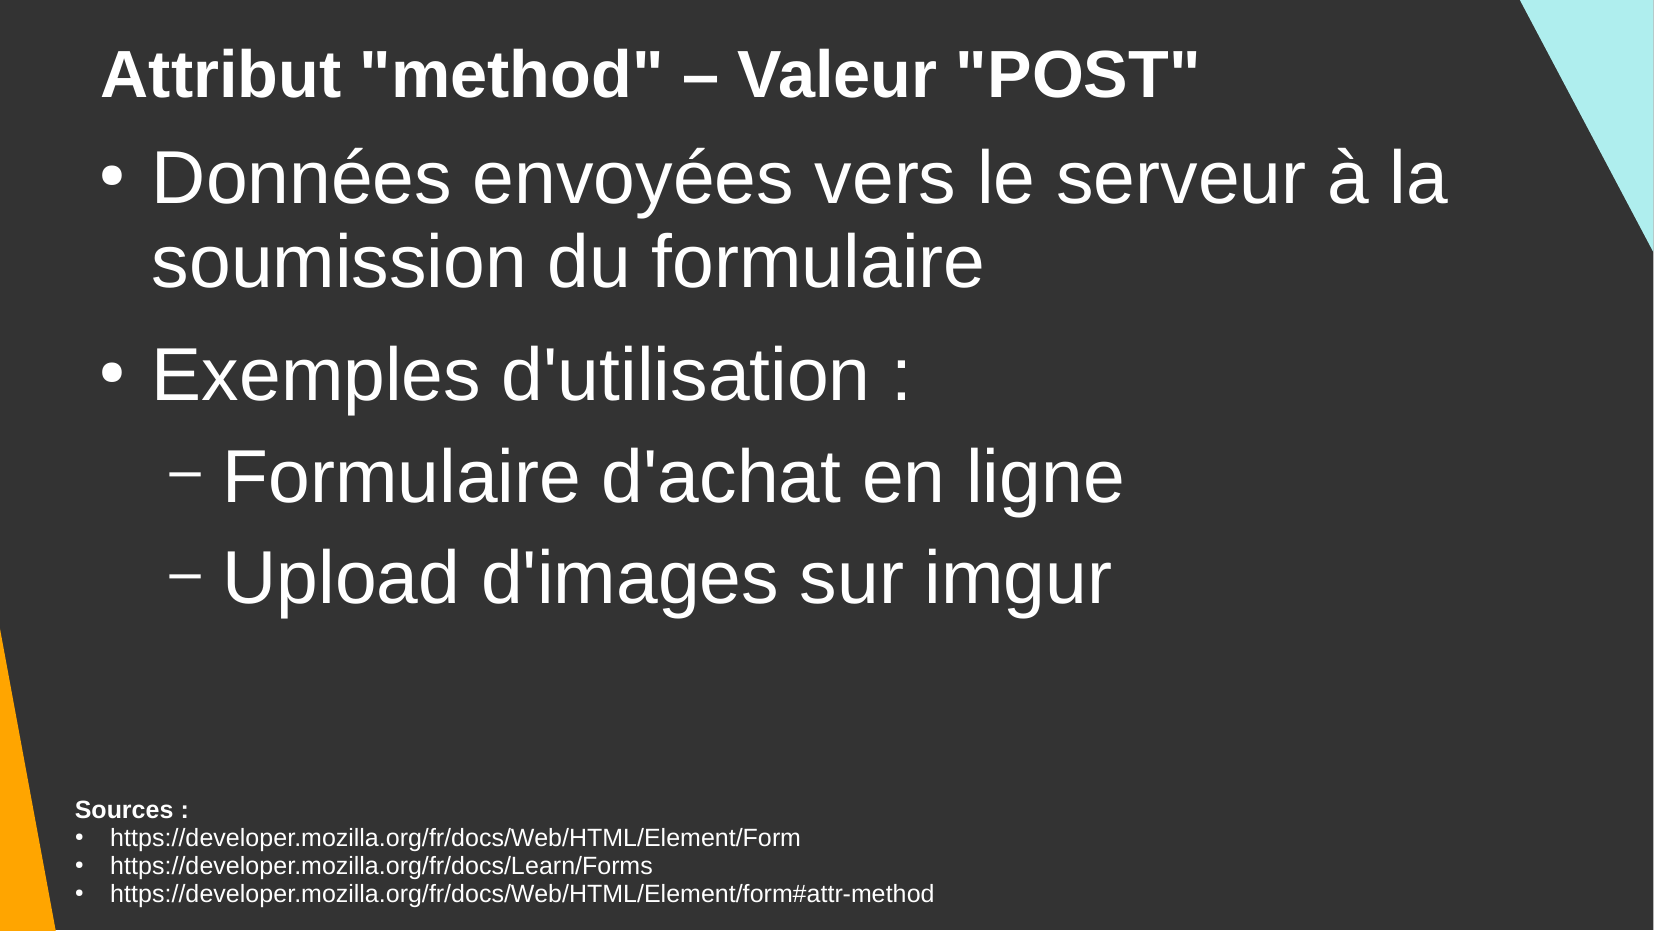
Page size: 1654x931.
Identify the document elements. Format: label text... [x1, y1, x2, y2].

title Attribut "method" – Valeur "POST" [82, 37, 1571, 114]
text_box [1519, 0, 1654, 254]
text_box [0, 628, 56, 931]
text_box Sources : https://developer.mozilla.org/fr/docs/Web/HTML/Element/Form https://developer.mozilla.org/fr/docs/Learn/Forms https://developer.mozilla.org/fr/docs/Web/HTML/Element/form#attr-method [60, 788, 1546, 916]
list Données envoyées vers le serveur à la soumission du formulaire Exemples d'utilisation : Formulaire d'achat en ligne Upload d'images sur imgur [80, 135, 1605, 709]
